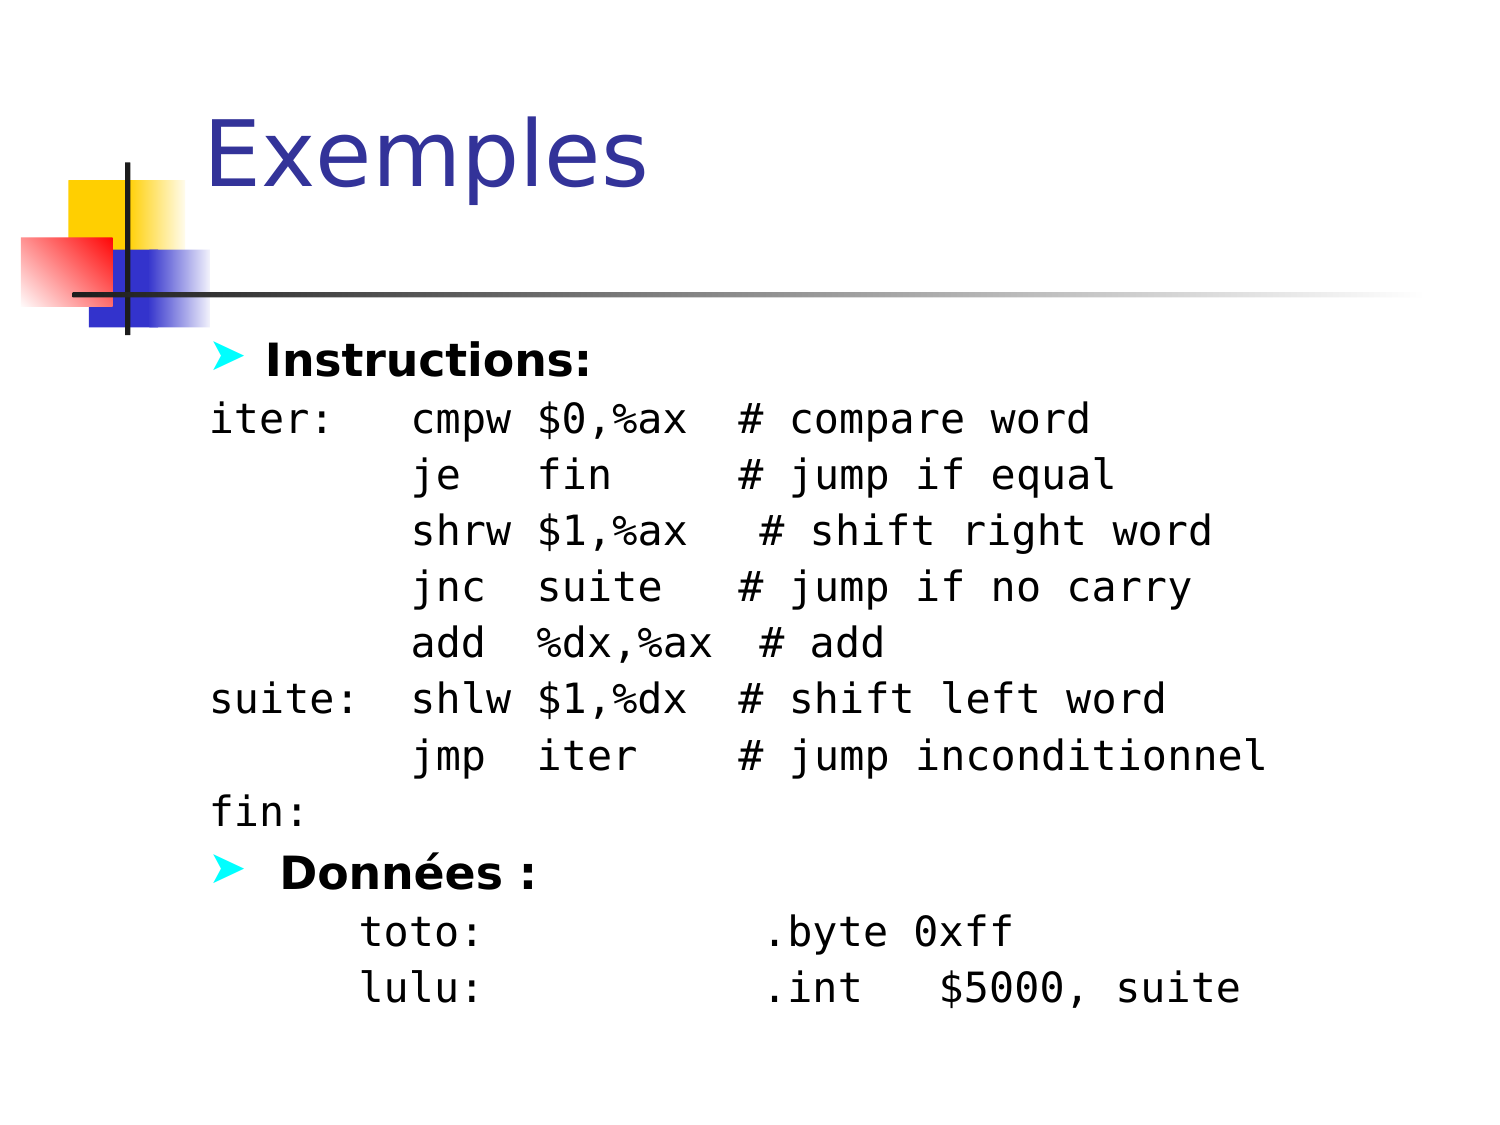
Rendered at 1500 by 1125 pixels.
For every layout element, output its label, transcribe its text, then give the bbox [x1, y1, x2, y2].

title Exemples [188, 27, 1467, 283]
list Instructions: iter: cmpw $0,%ax # compare word je fin # jump if equal shrw $1,%ax # shift right word jnc suite # jump if no carry add %dx,%ax # add suite: shlw $1,%dx # shift left word jmp iter # jump inconditionnel fin: Données : toto: .byte 0xff lulu: .int $5000, suite [193, 330, 1469, 1085]
